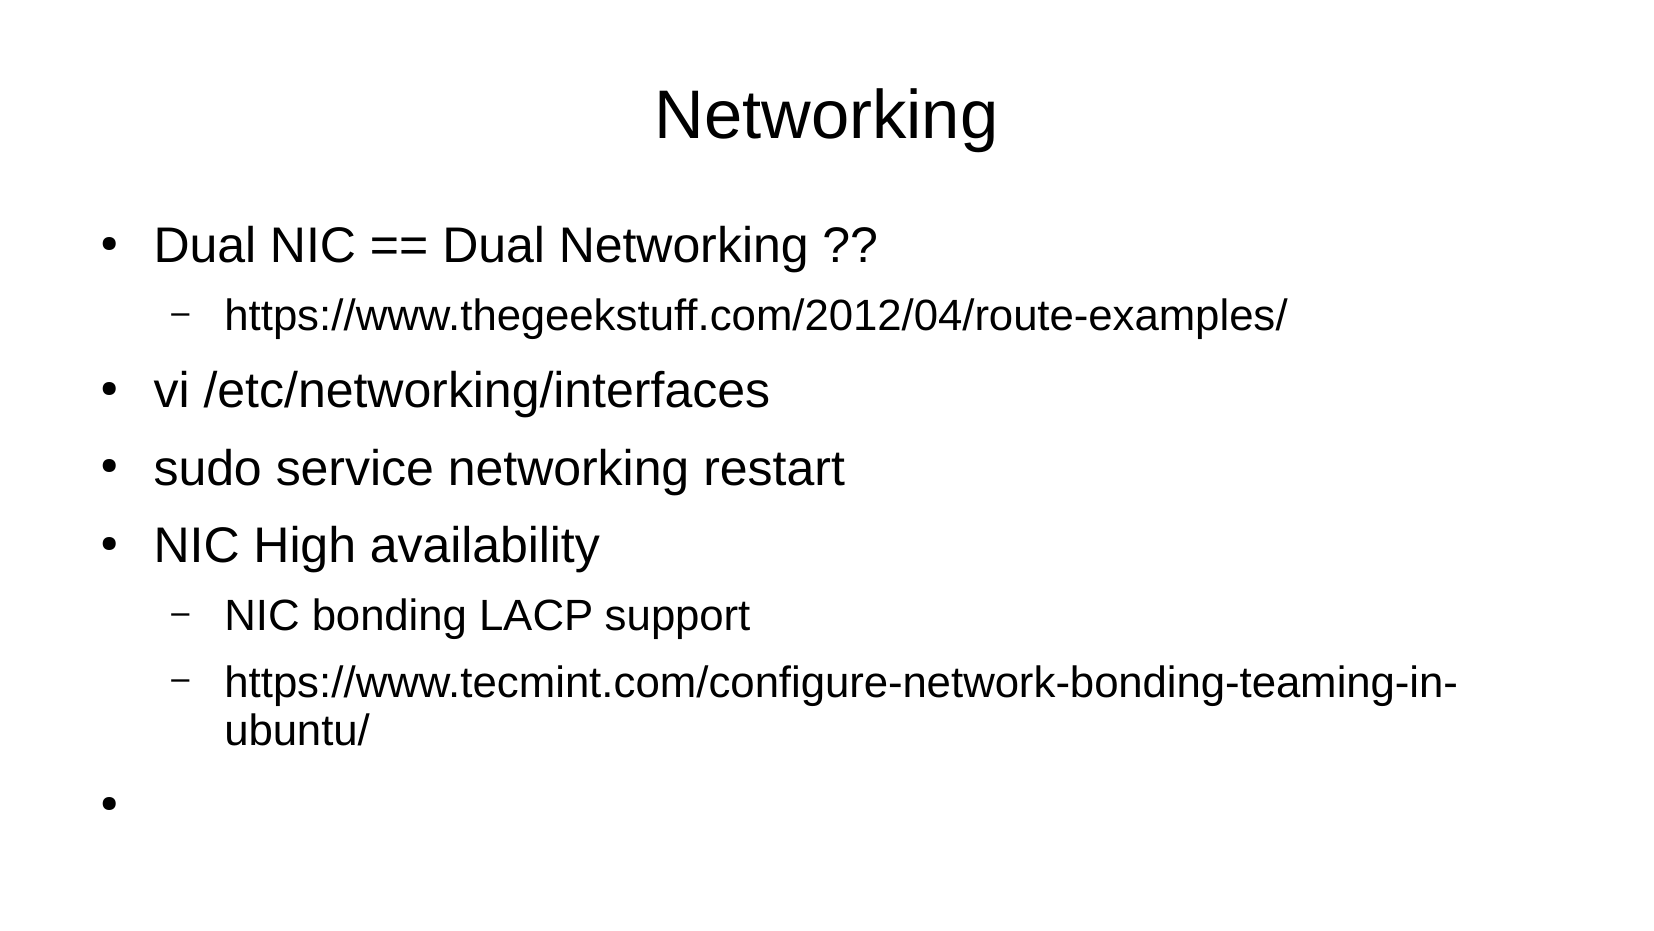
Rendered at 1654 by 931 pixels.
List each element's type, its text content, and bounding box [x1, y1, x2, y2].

list Dual NIC == Dual Networking ?? https://www.thegeekstuff.com/2012/04/route-examples/ vi /etc/networking/interfaces sudo service networking restart NIC High availability NIC bonding LACP support https://www.tecmint.com/configure-network-bonding-teaming-in-ubuntu/ [82, 217, 1571, 758]
title Networking [82, 37, 1571, 193]
